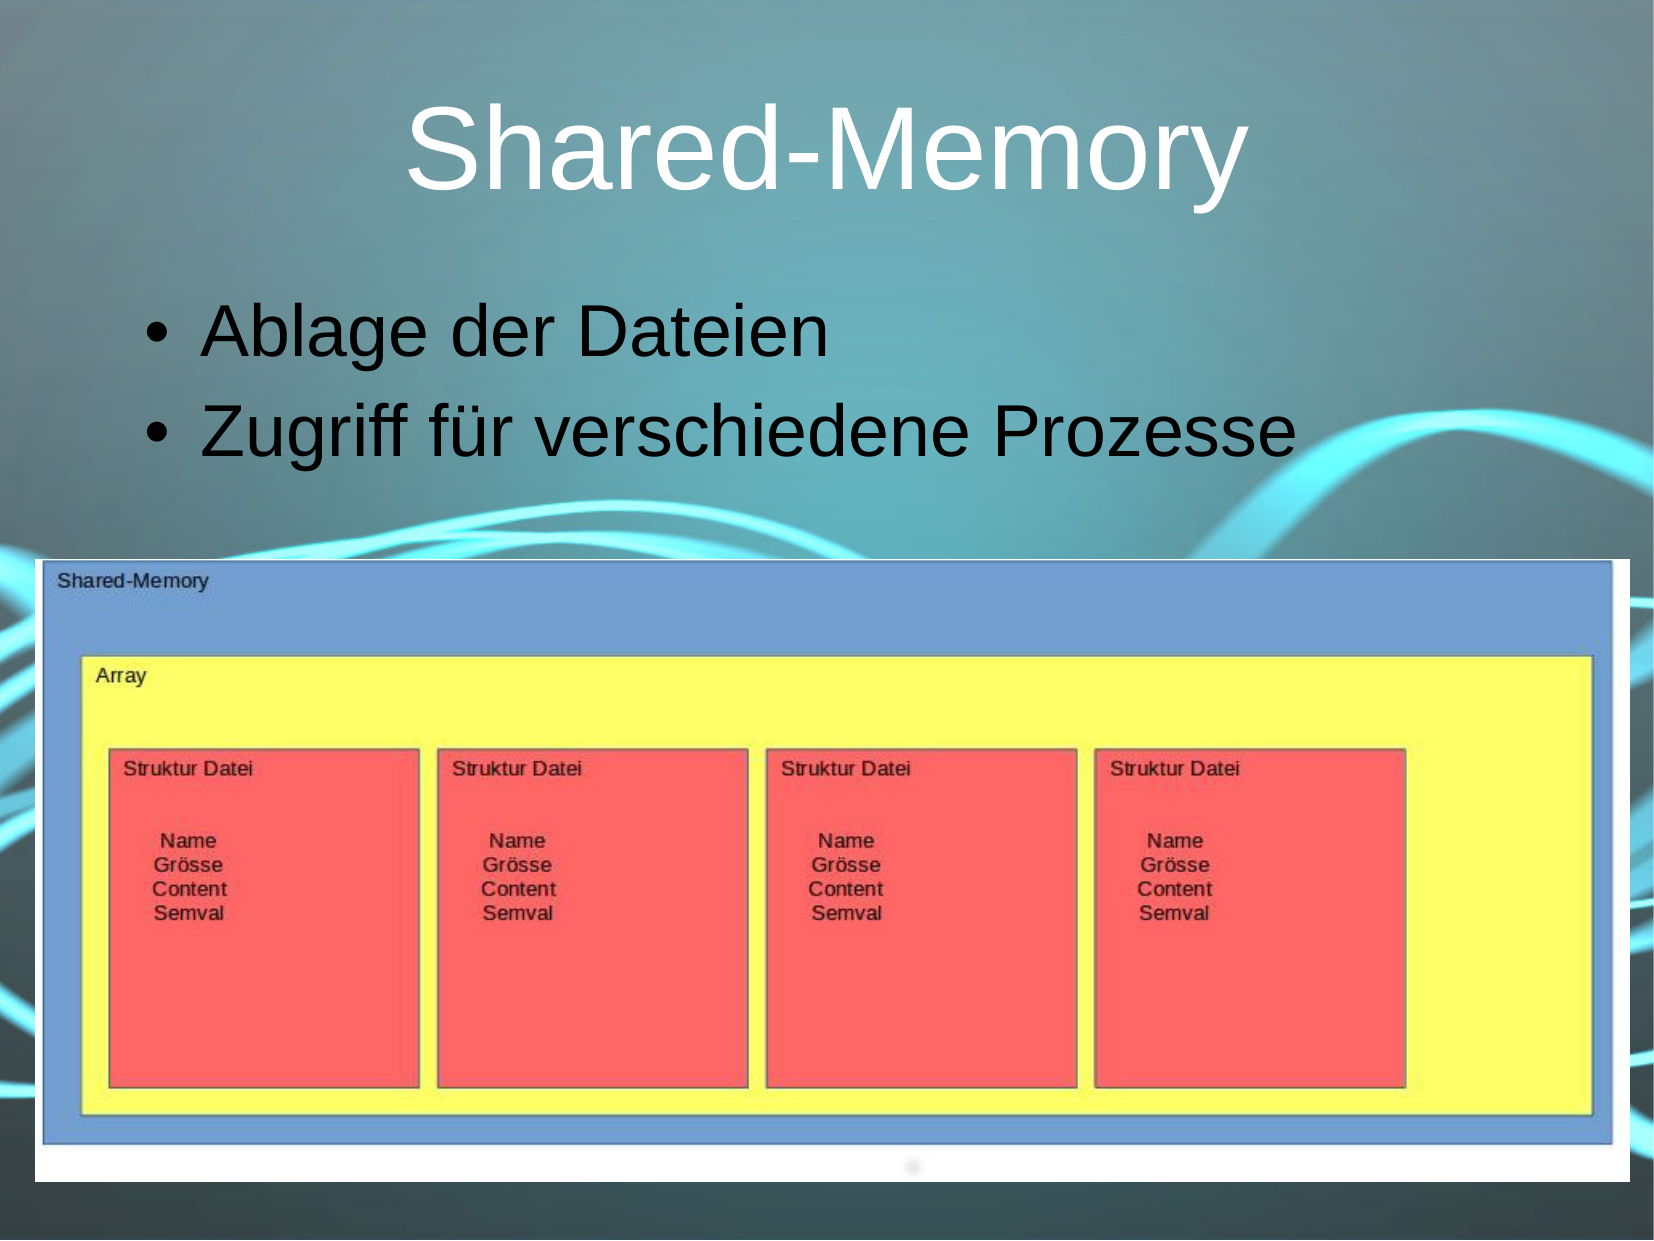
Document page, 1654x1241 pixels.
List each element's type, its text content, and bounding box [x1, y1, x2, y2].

picture [0, 0, 1654, 1240]
list Ablage der Dateien Zugriff für verschiedene Prozesse [82, 290, 1571, 559]
title Shared-Memory [124, 15, 1530, 282]
